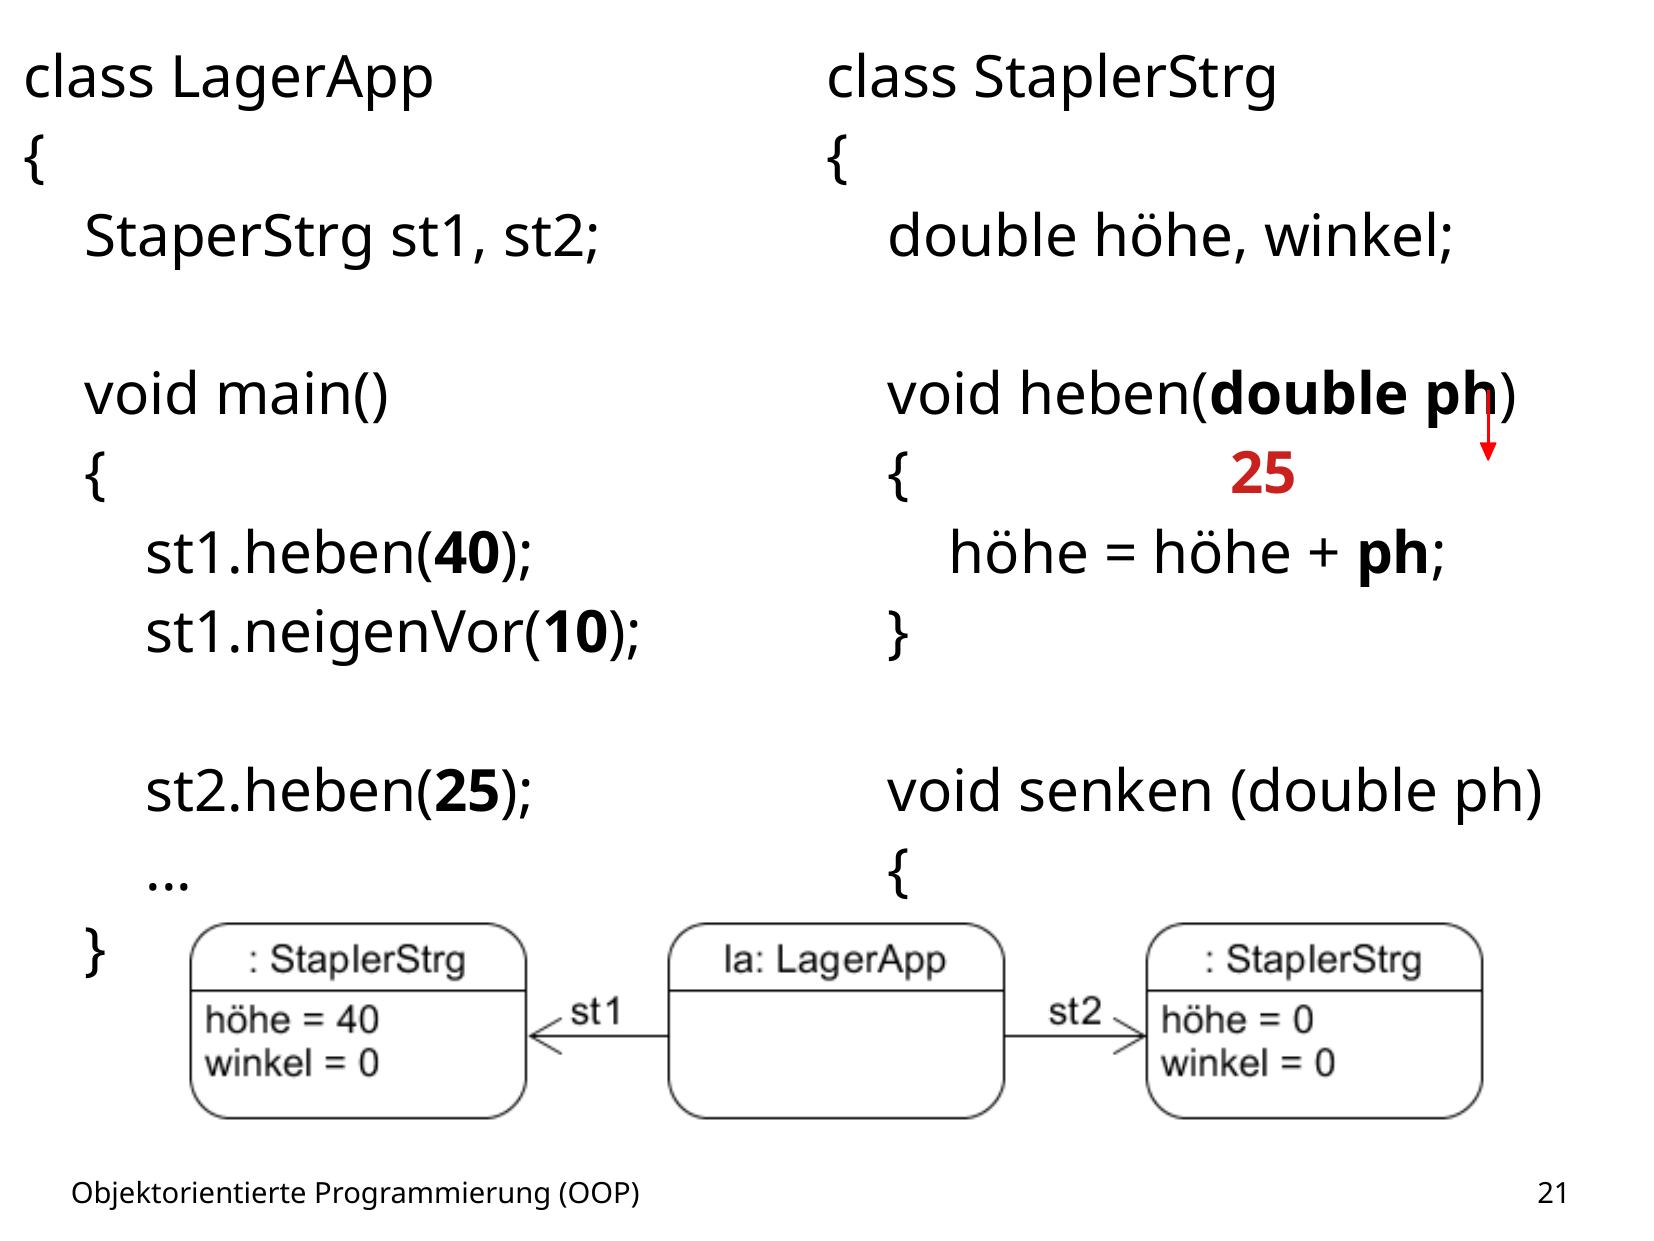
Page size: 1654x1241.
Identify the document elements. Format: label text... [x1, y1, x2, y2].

list class LagerApp { StaperStrg st1, st2; void main() { st1.heben(40); st1.neigenVor(10); st2.heben(25); ... } [23, 35, 780, 1004]
picture [188, 921, 1486, 1123]
list class StaplerStrg { double höhe, winkel; void heben(double ph) { 25 höhe = höhe + ph; } void senken (double ph) { ... [826, 35, 1630, 1028]
